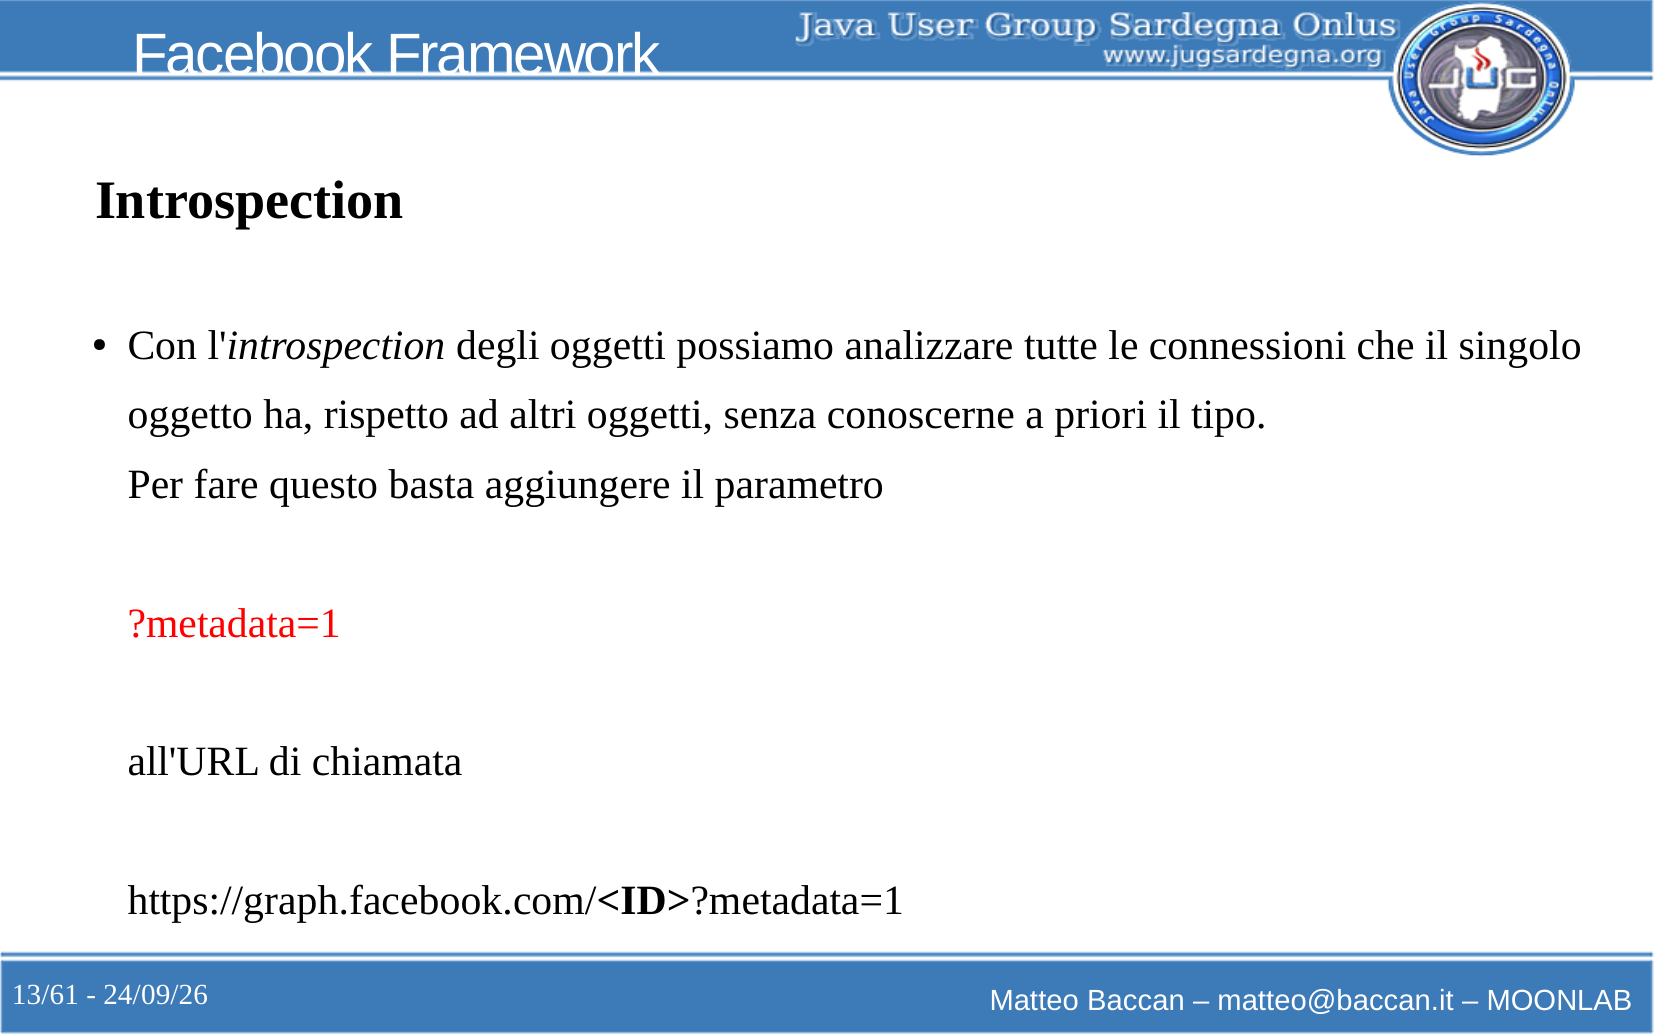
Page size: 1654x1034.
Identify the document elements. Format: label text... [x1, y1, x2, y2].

picture [0, 0, 1654, 1034]
title Facebook Framework [132, 5, 1609, 103]
text_box Introspection Con l'introspection degli oggetti possiamo analizzare tutte le connessioni che il singolo oggetto ha, rispetto ad altri oggetti, senza conoscerne a priori il tipo. Per fare questo basta aggiungere il parametro ?metadata=1 all'URL di chiamata https://graph.facebook.com/<ID>?metadata=1 [6, 132, 1649, 986]
